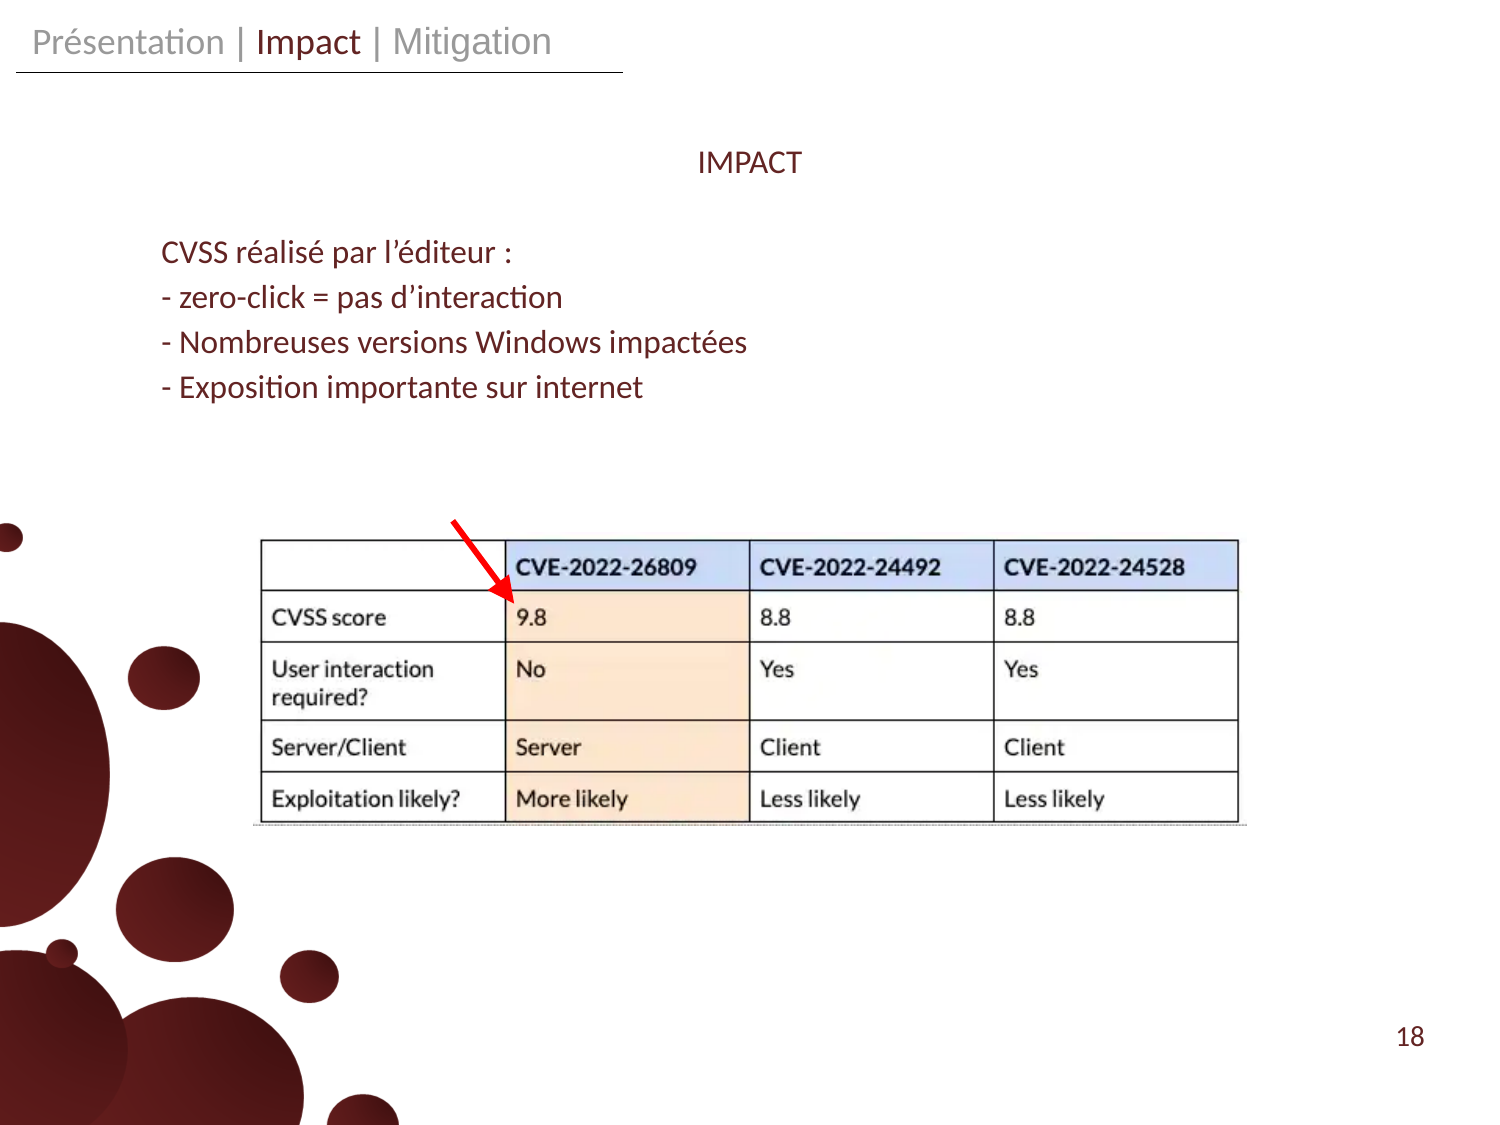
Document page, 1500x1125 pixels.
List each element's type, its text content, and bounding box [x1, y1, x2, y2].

text_box IMPACT CVSS réalisé par l’éditeur : - zero-click = pas d’interaction - Nombreuses versions Windows impactées - Exposition importante sur internet [161, 148, 1339, 489]
picture [0, 522, 1247, 1125]
text_box Présentation | Impact | Mitigation [17, 13, 635, 72]
